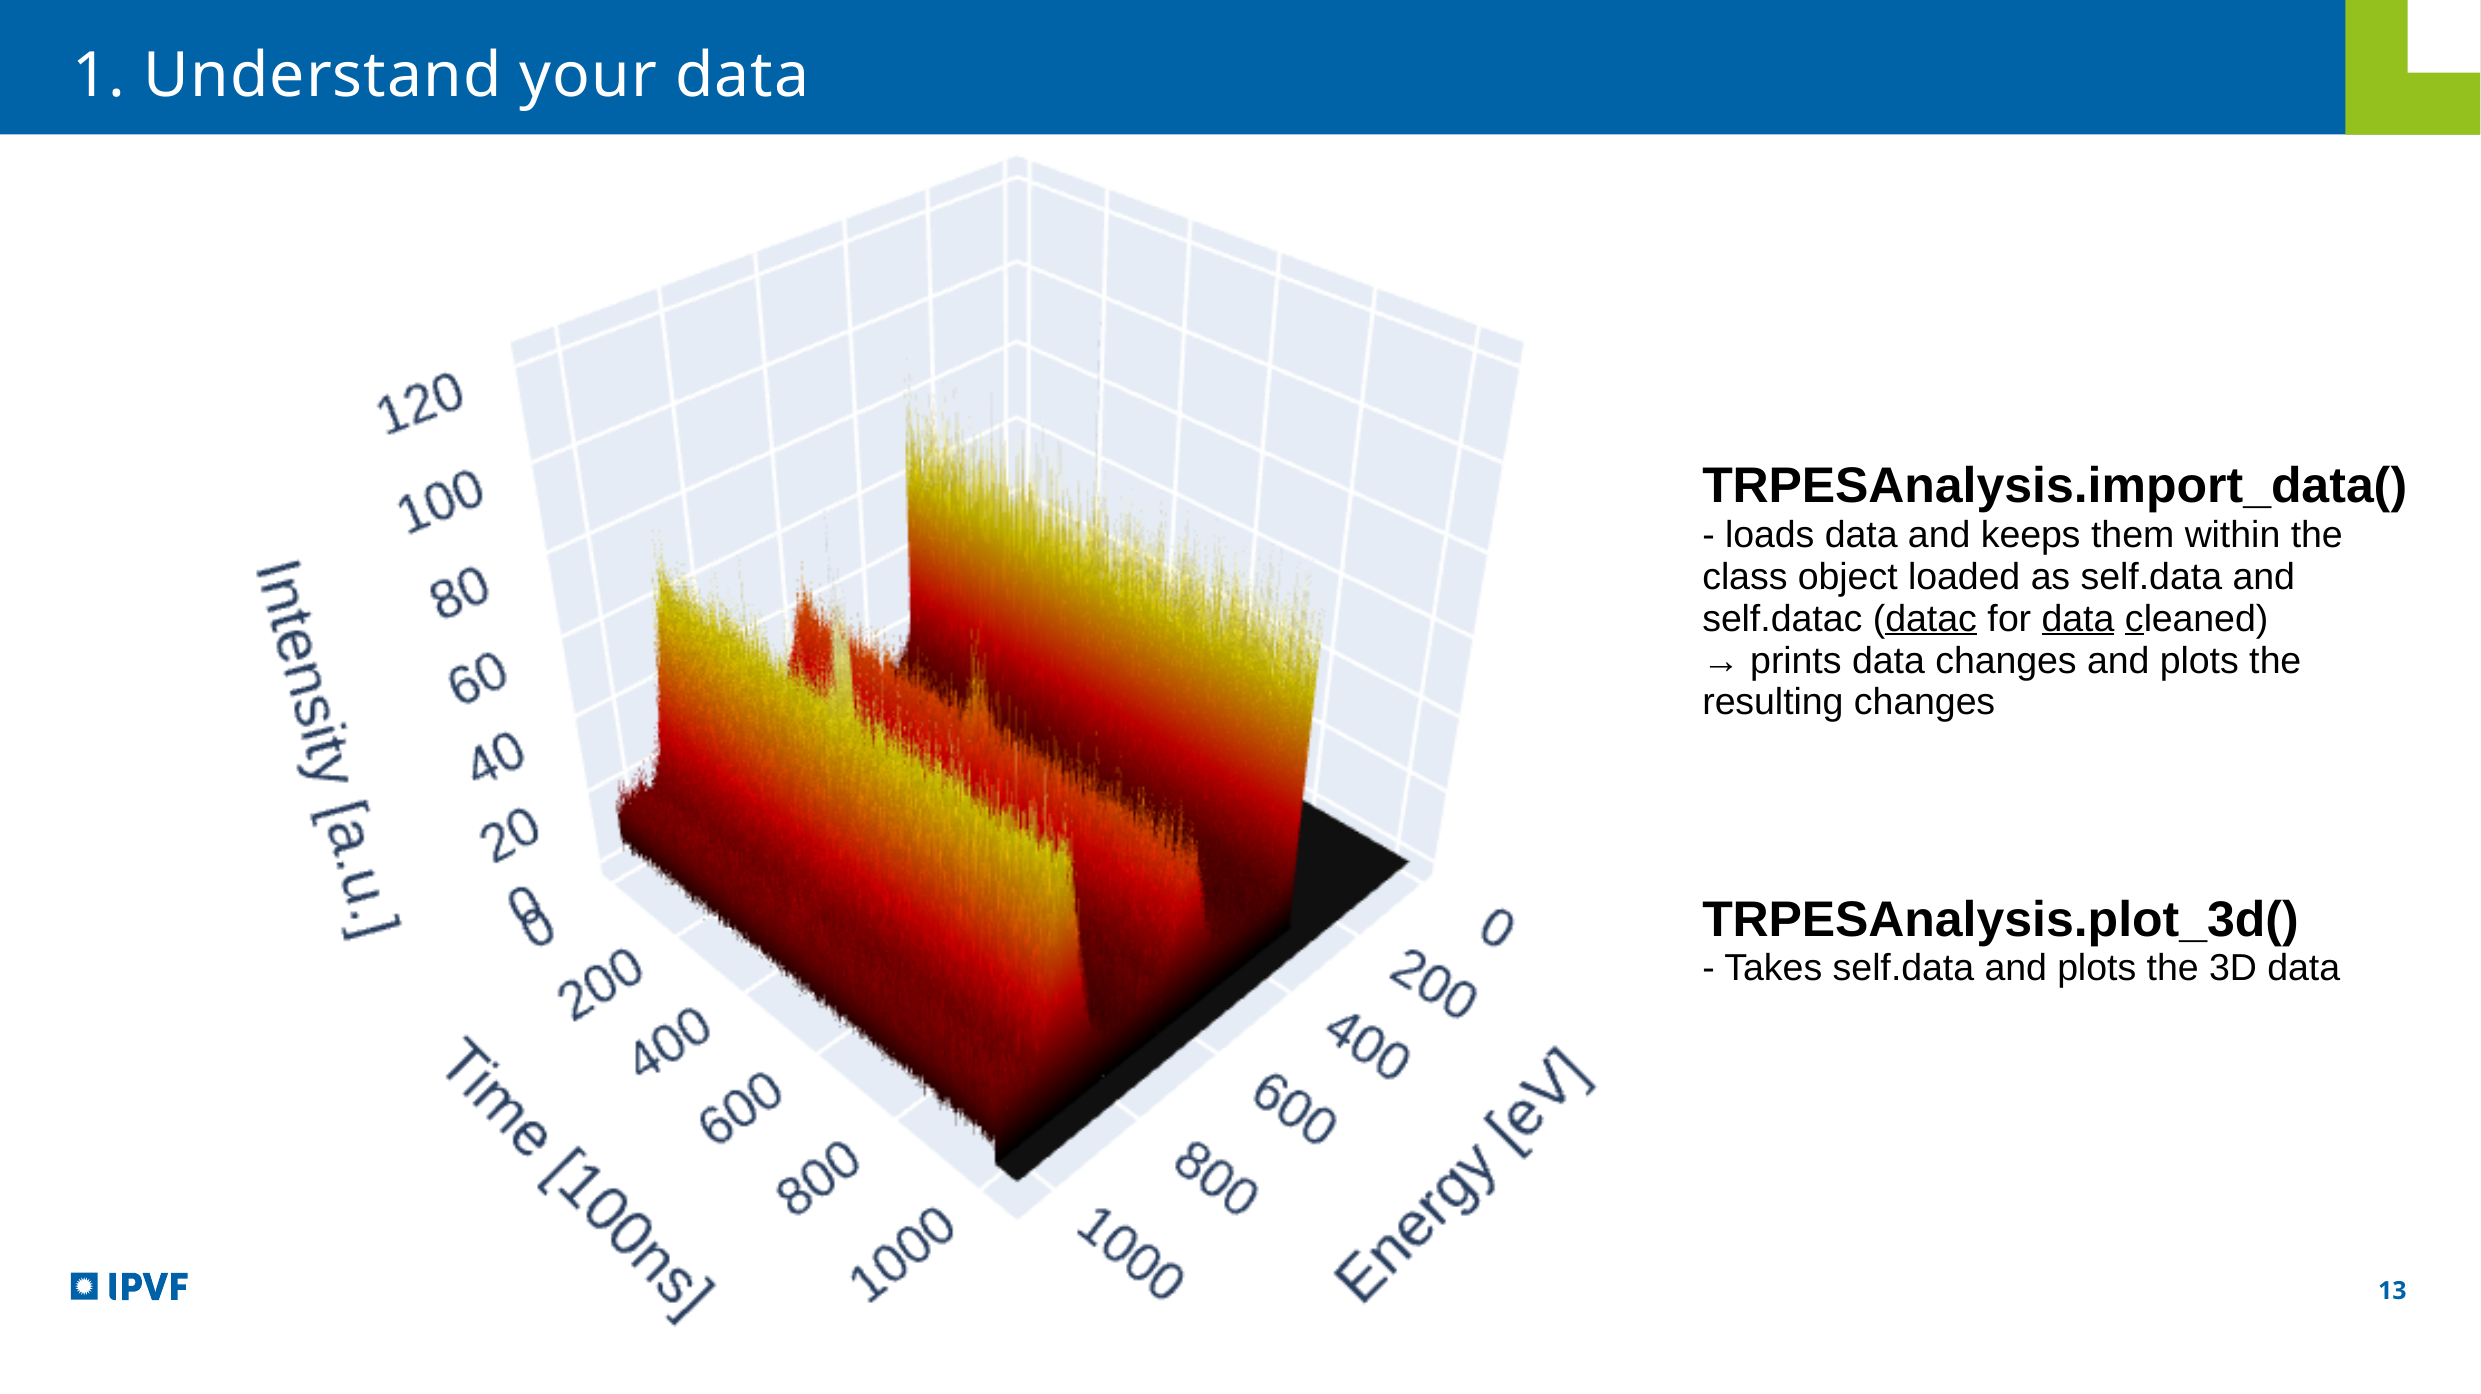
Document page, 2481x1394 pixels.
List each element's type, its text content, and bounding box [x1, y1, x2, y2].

text_box TRPESAnalysis.import_data() - loads data and keeps them within the class object loaded as self.data and self.datac (datac for data cleaned) → prints data changes and plots the resulting changes TRPESAnalysis.plot_3d() - Takes self.data and plots the 3D data [1687, 450, 2438, 997]
list 1. Understand your data [57, 26, 1976, 112]
picture [235, 149, 1609, 1332]
